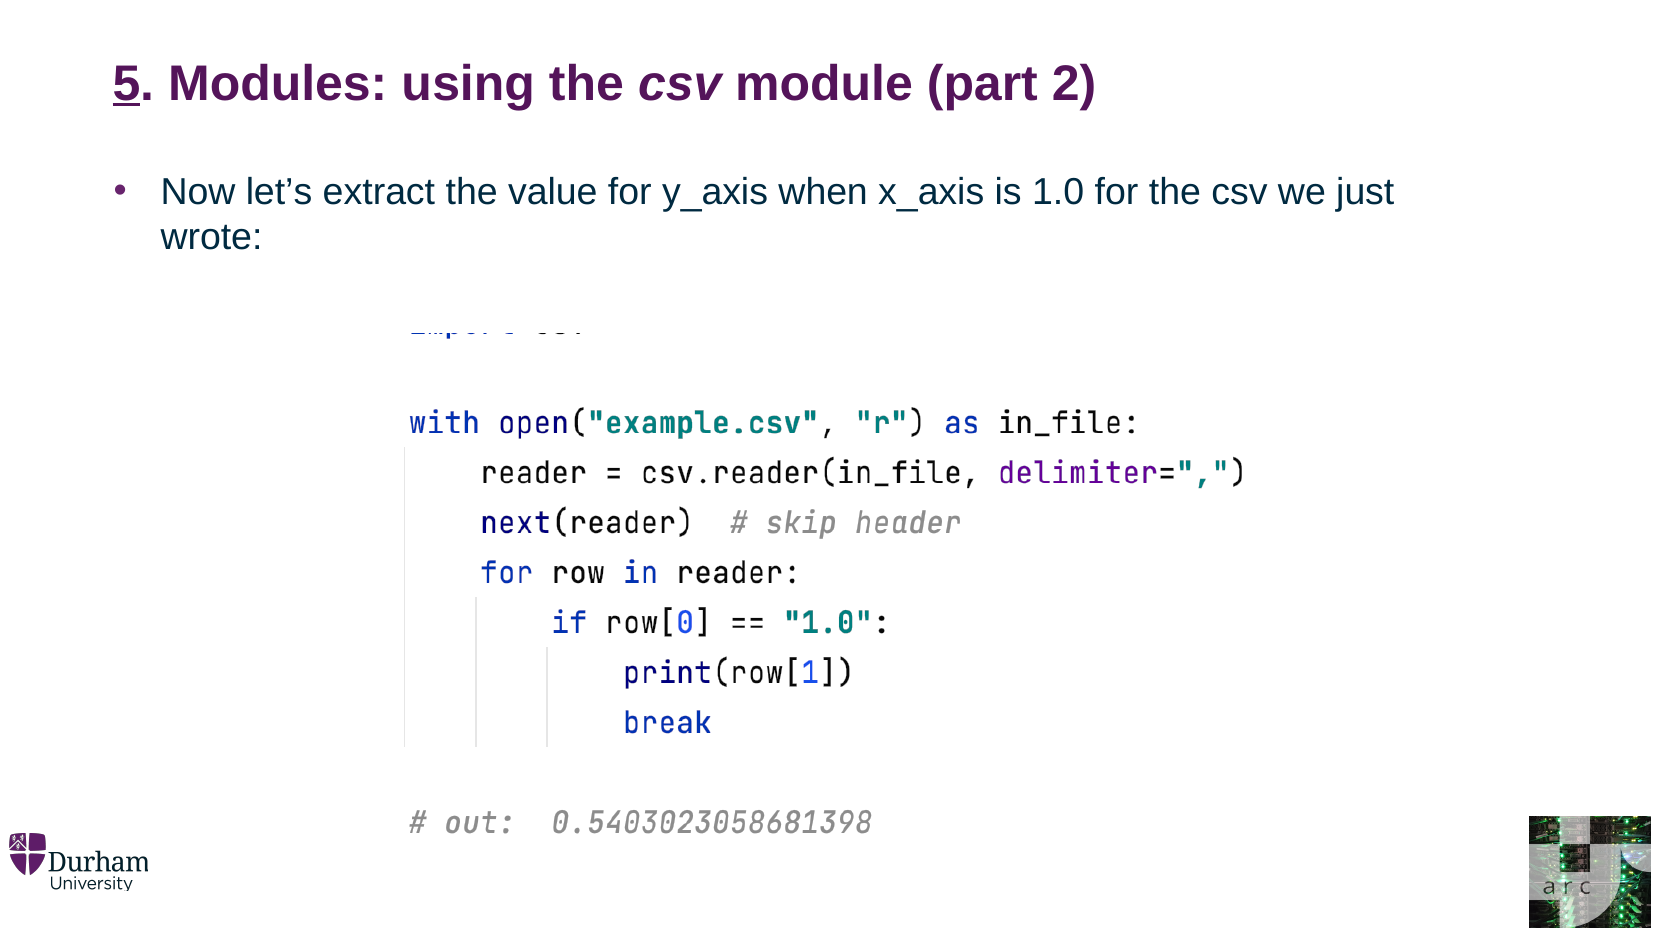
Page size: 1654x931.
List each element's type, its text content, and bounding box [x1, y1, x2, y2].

text_box Now let’s extract the value for y_axis when x_axis is 1.0 for the csv we just wrote: [113, 167, 1434, 701]
text_box 5. Modules: using the csv module (part 2) [112, 50, 1542, 206]
picture [1529, 816, 1651, 928]
picture [396, 333, 1258, 848]
picture [9, 833, 148, 891]
